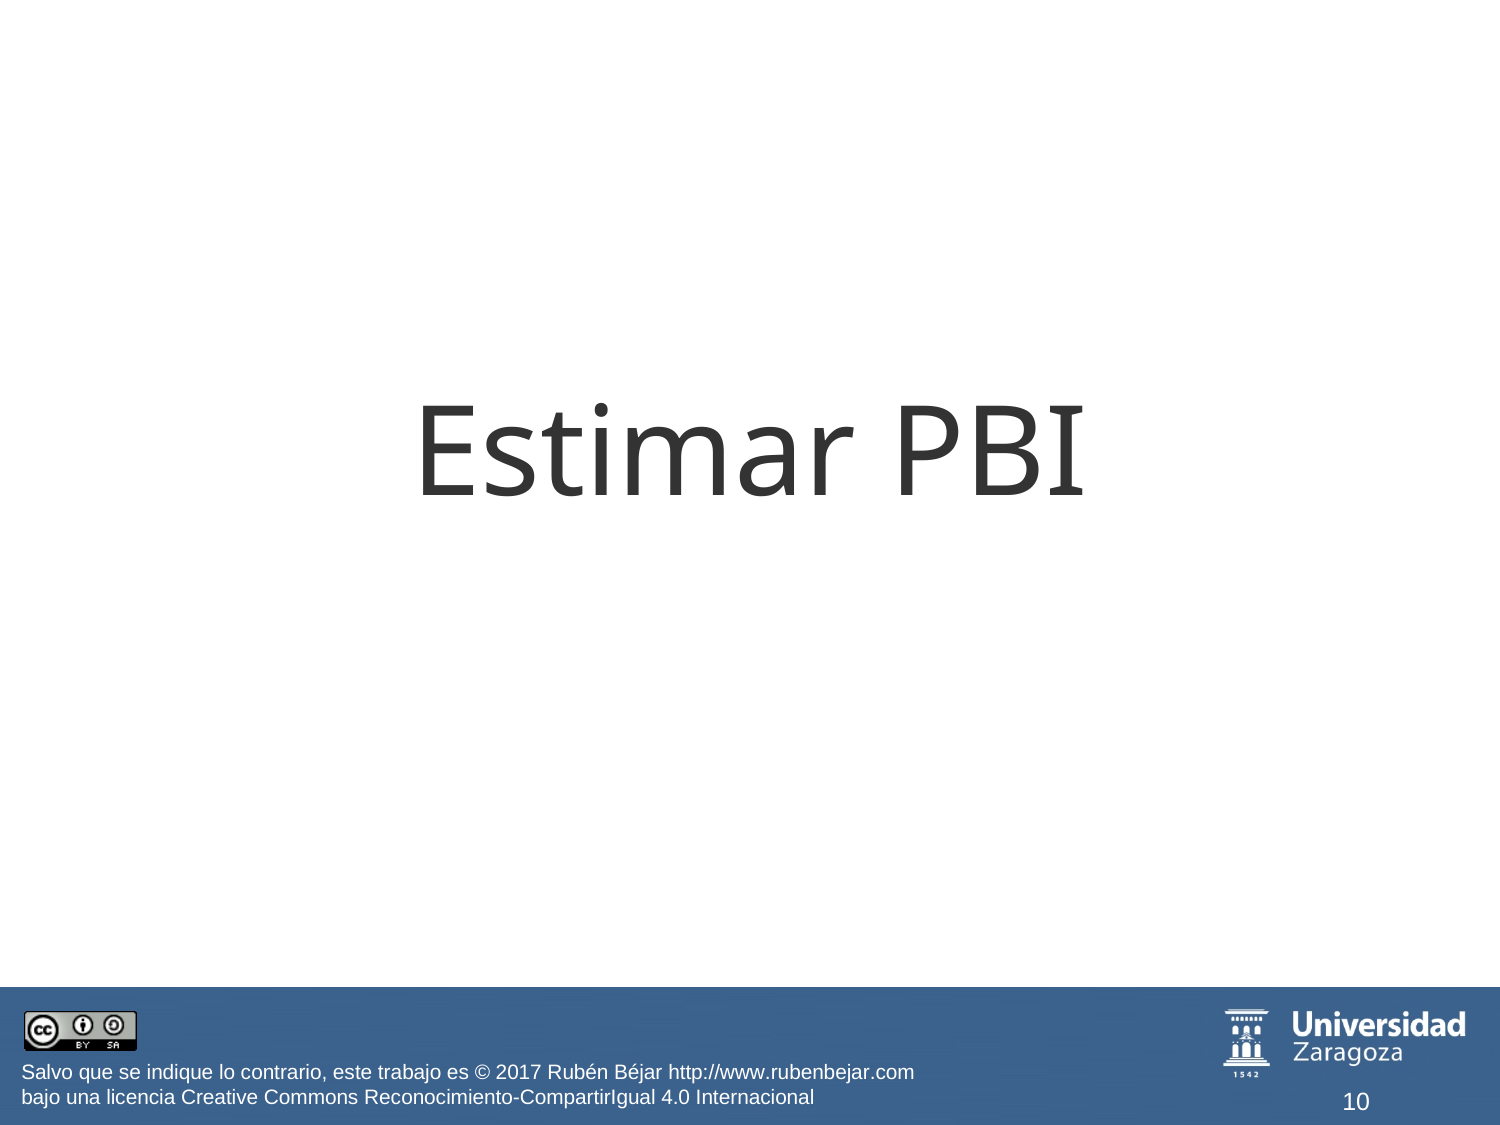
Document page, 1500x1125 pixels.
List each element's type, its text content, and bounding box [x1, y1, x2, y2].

picture [0, 987, 1500, 1125]
text_box Estimar PBI [169, 307, 1331, 585]
